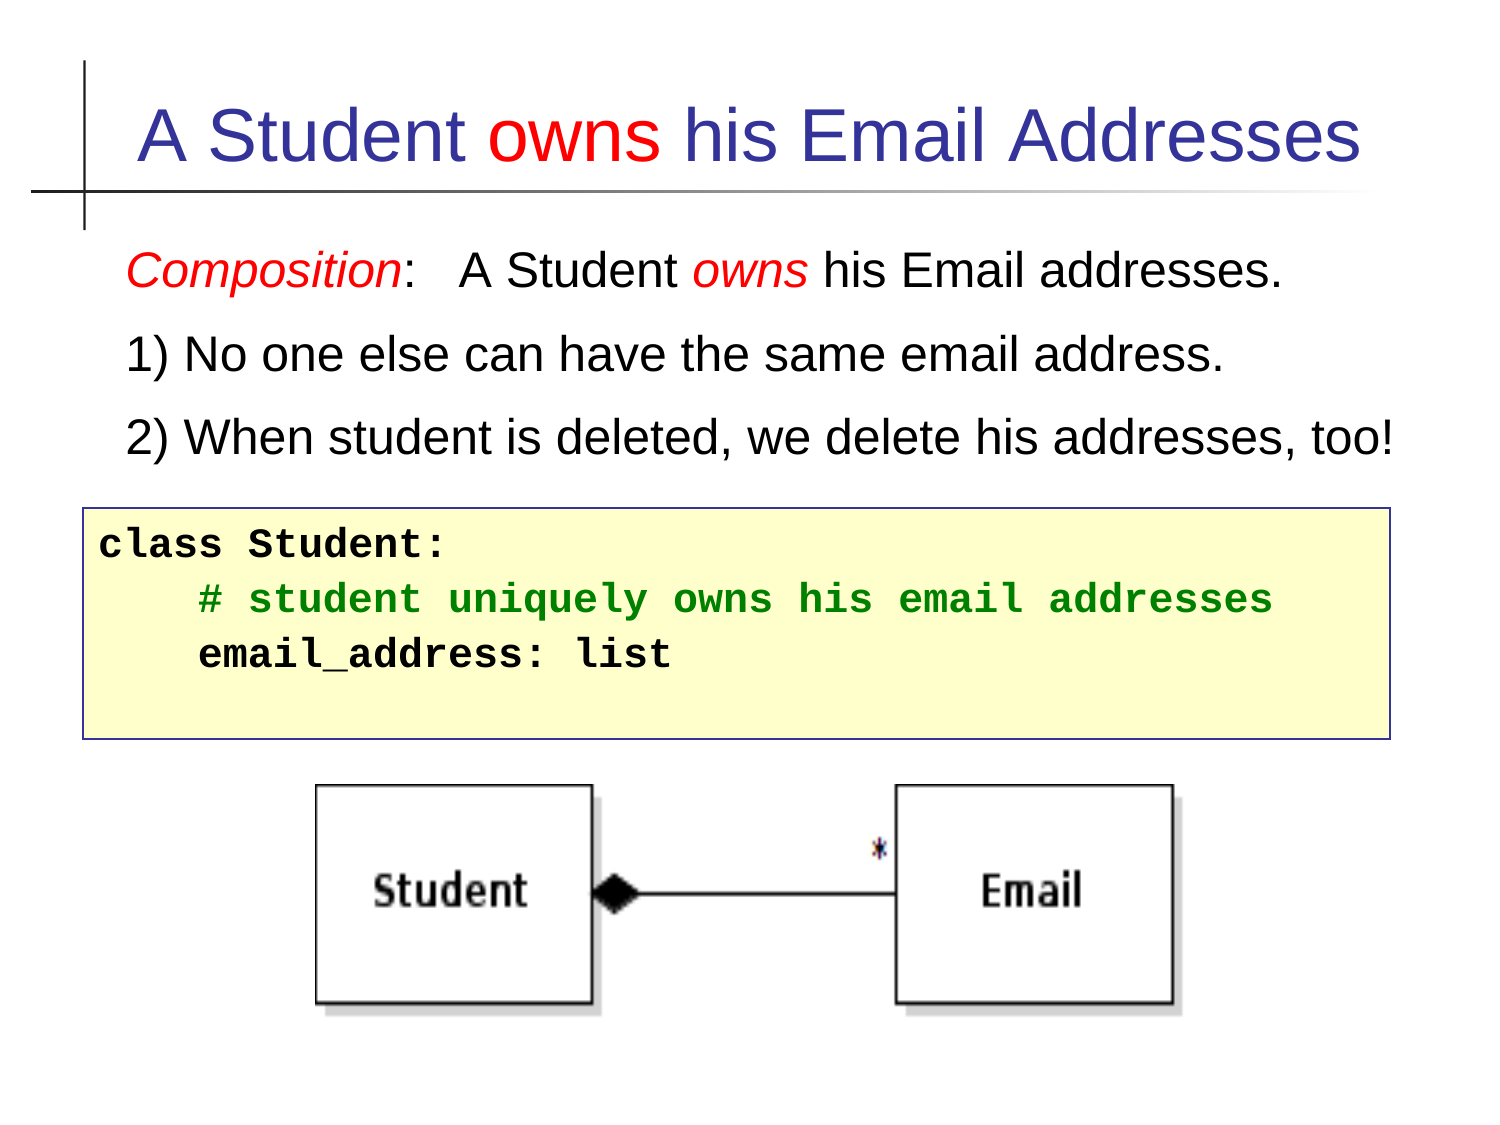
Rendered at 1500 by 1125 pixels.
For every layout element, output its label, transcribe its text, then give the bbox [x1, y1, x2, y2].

picture [315, 784, 1186, 1021]
title A Student owns his Email Addresses [100, 42, 1400, 185]
text_box class Student: # student uniquely owns his email addresses email_address: list [83, 507, 1390, 739]
list Composition: A Student owns his Email addresses. 1) No one else can have the same email address. 2) When student is deleted, we delete his addresses, too! [110, 229, 1471, 496]
